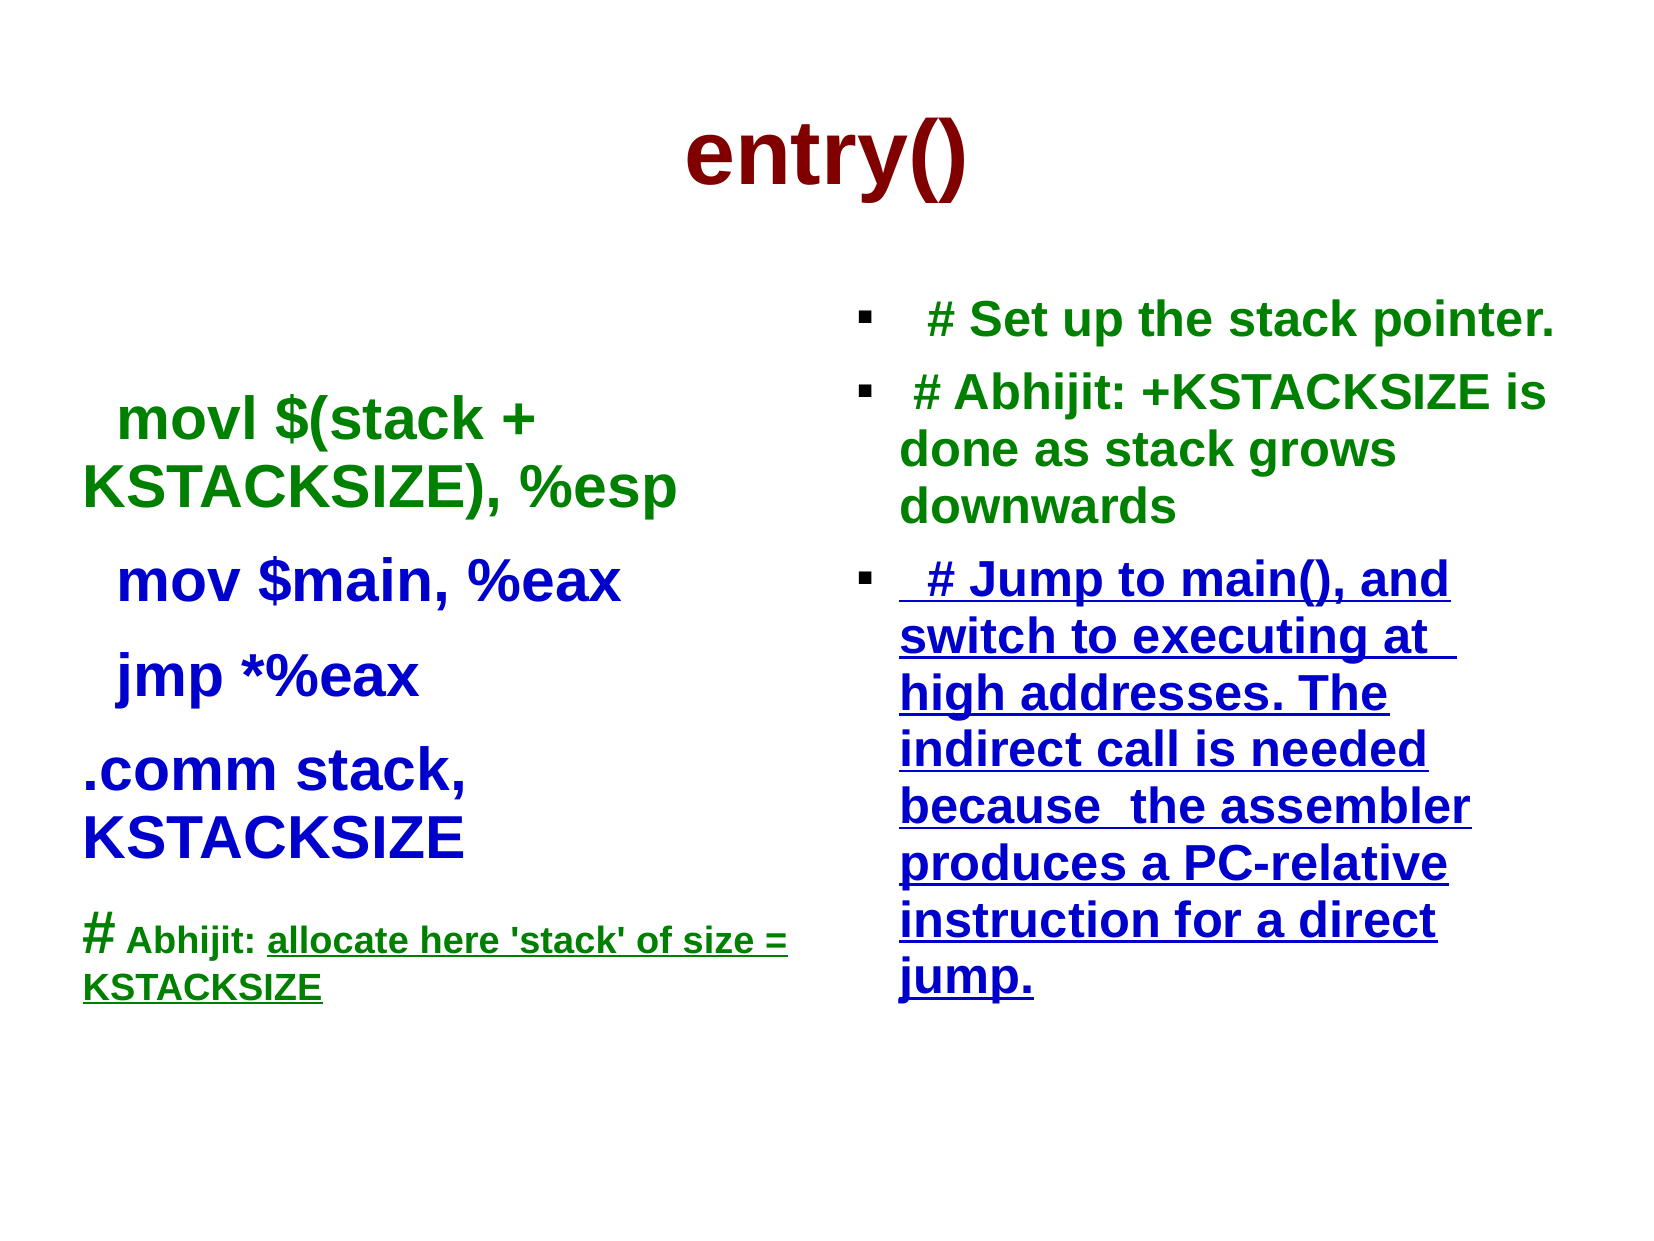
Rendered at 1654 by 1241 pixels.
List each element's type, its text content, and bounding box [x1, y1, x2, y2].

list # Set up the stack pointer. # Abhijit: +KSTACKSIZE is done as stack grows downwards # Jump to main(), and switch to executing at high addresses. The indirect call is needed because the assembler produces a PC-relative instruction for a direct jump. [845, 290, 1572, 1010]
list movl $(stack + KSTACKSIZE), %esp mov $main, %eax jmp *%eax .comm stack, KSTACKSIZE # Abhijit: allocate here 'stack' of size = KSTACKSIZE [82, 290, 809, 1010]
title entry() [82, 49, 1571, 257]
